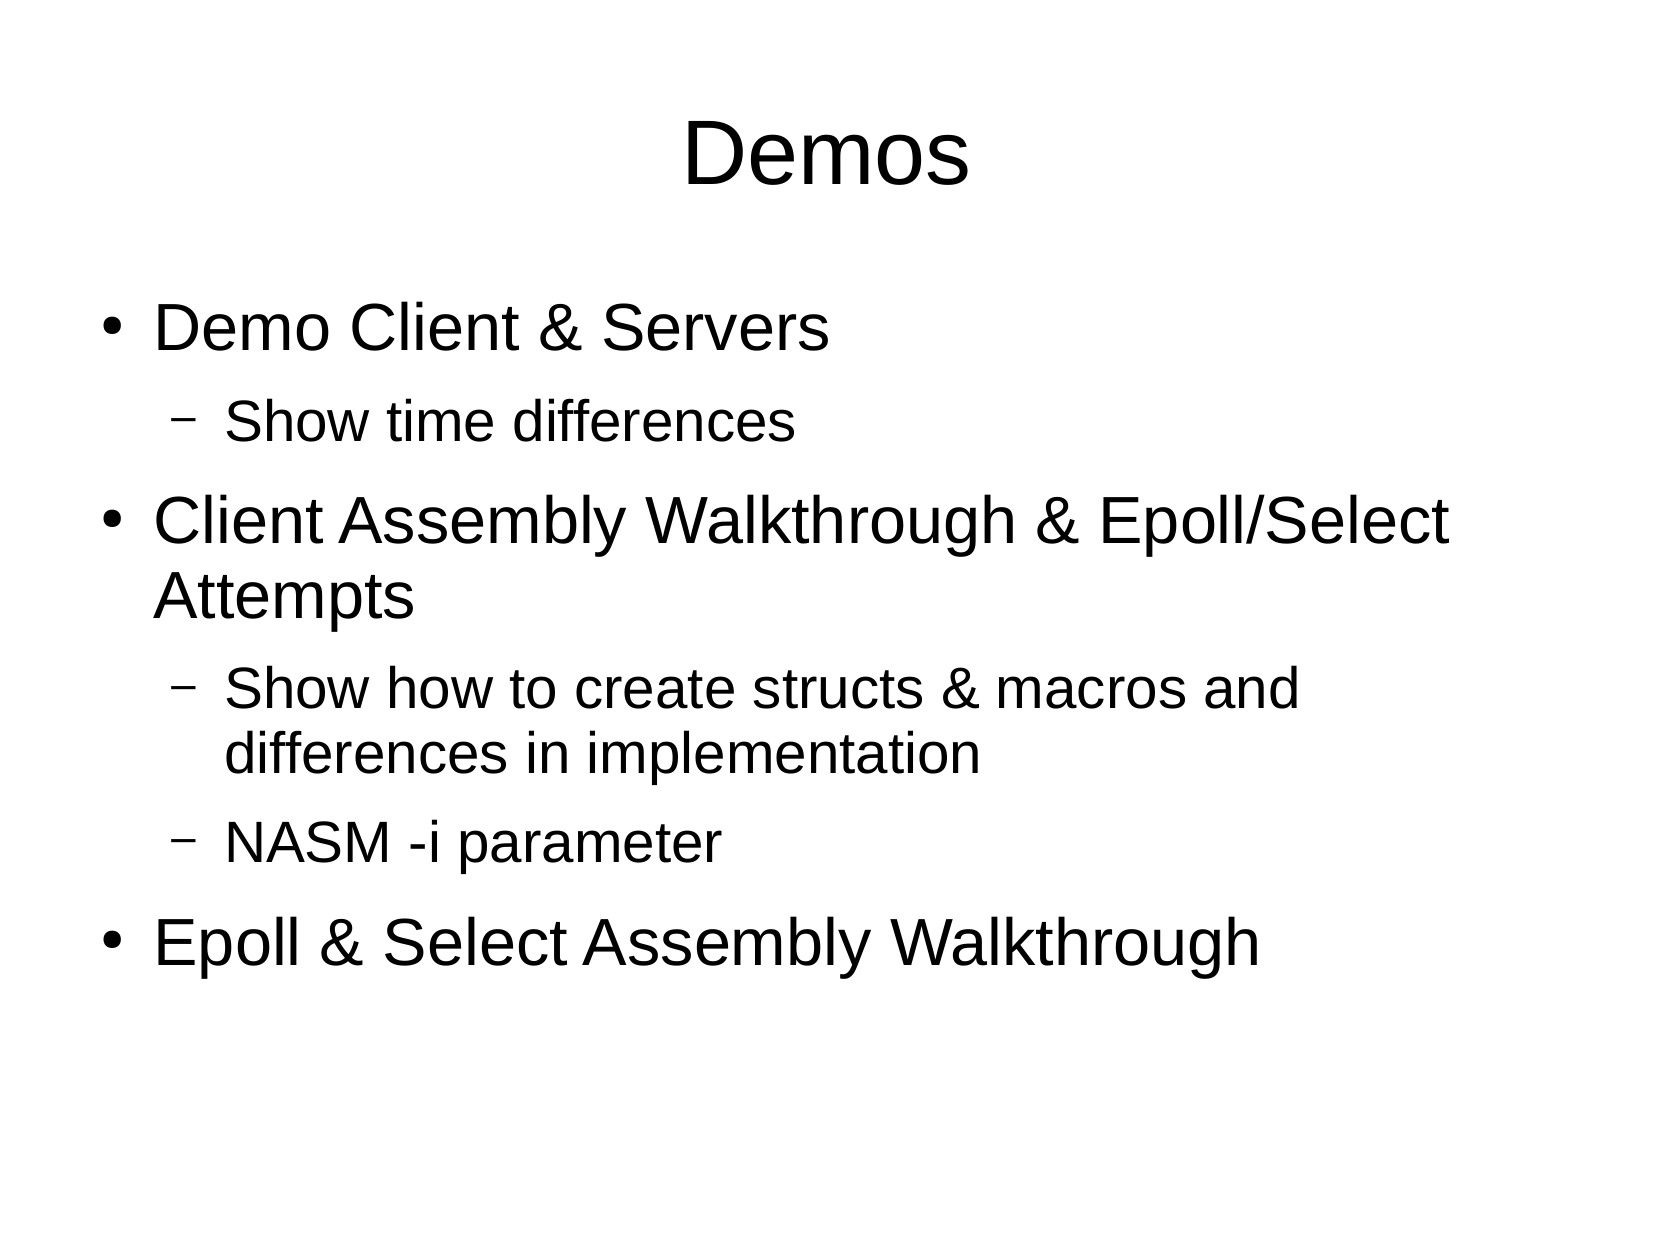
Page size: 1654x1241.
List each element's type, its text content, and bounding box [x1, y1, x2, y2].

list Demo Client & Servers Show time differences Client Assembly Walkthrough & Epoll/Select Attempts Show how to create structs & macros and differences in implementation NASM -i parameter Epoll & Select Assembly Walkthrough [82, 290, 1571, 1010]
title Demos [82, 49, 1571, 257]
